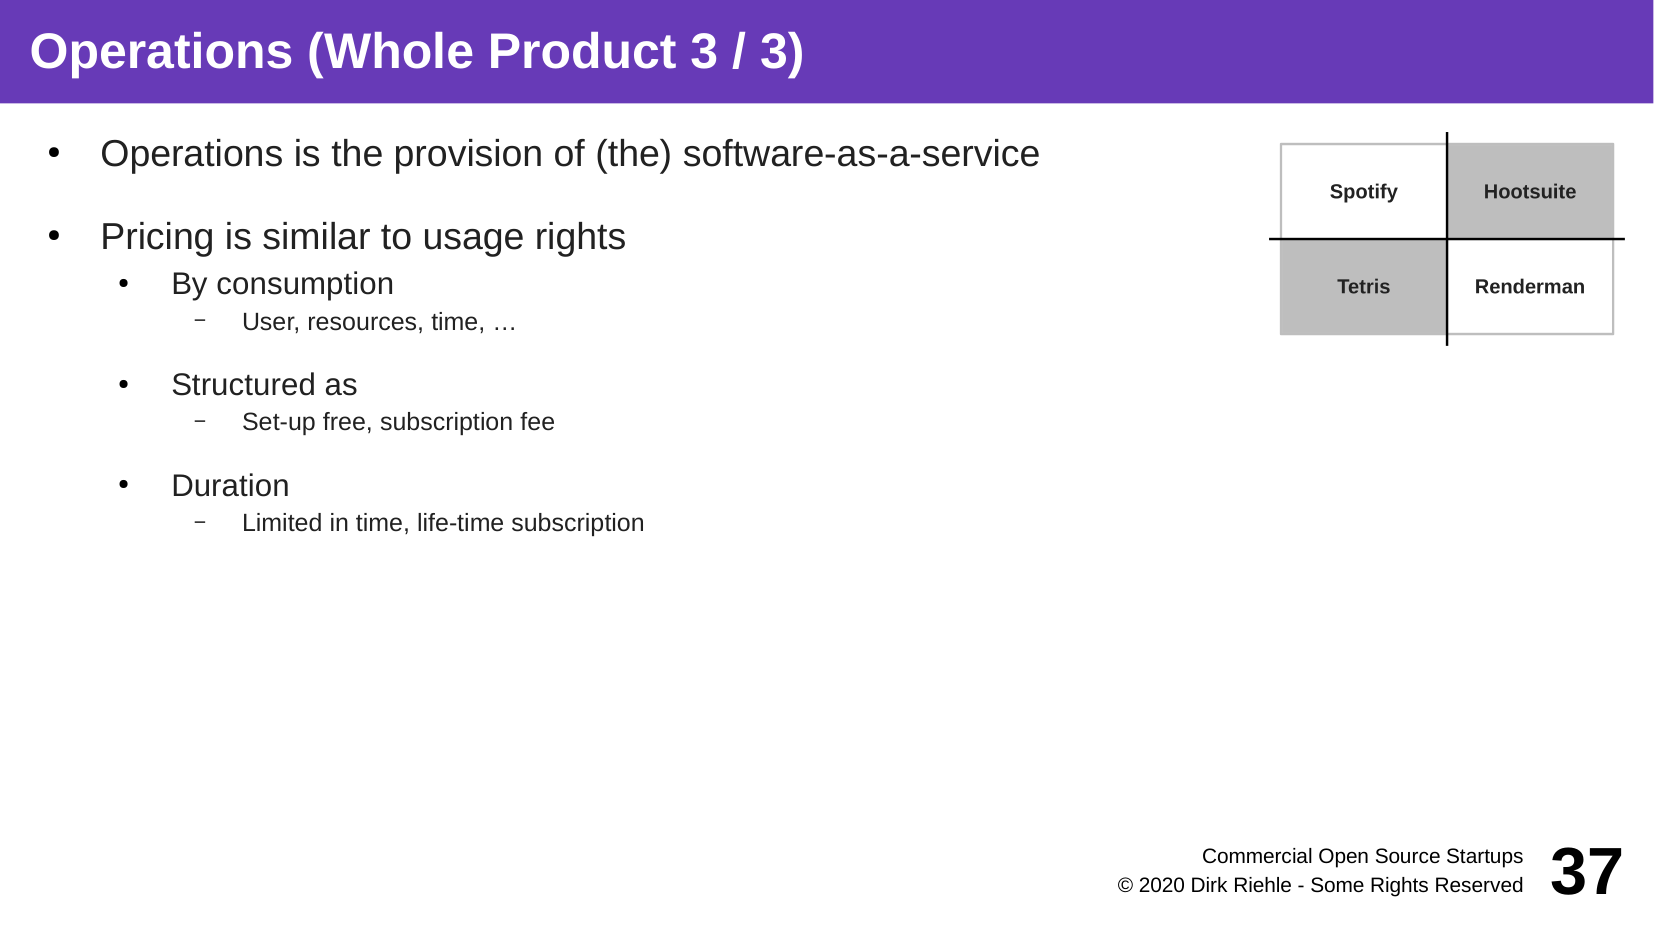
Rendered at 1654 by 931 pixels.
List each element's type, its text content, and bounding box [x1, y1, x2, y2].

picture [1269, 132, 1625, 346]
title Operations (Whole Product 3 / 3) [0, 0, 1654, 104]
list Operations is the provision of (the) software-as-a-service Pricing is similar to usage rights By consumption User, resources, time, … Structured as Set-up free, subscription fee Duration Limited in time, life-time subscription [29, 132, 1625, 813]
